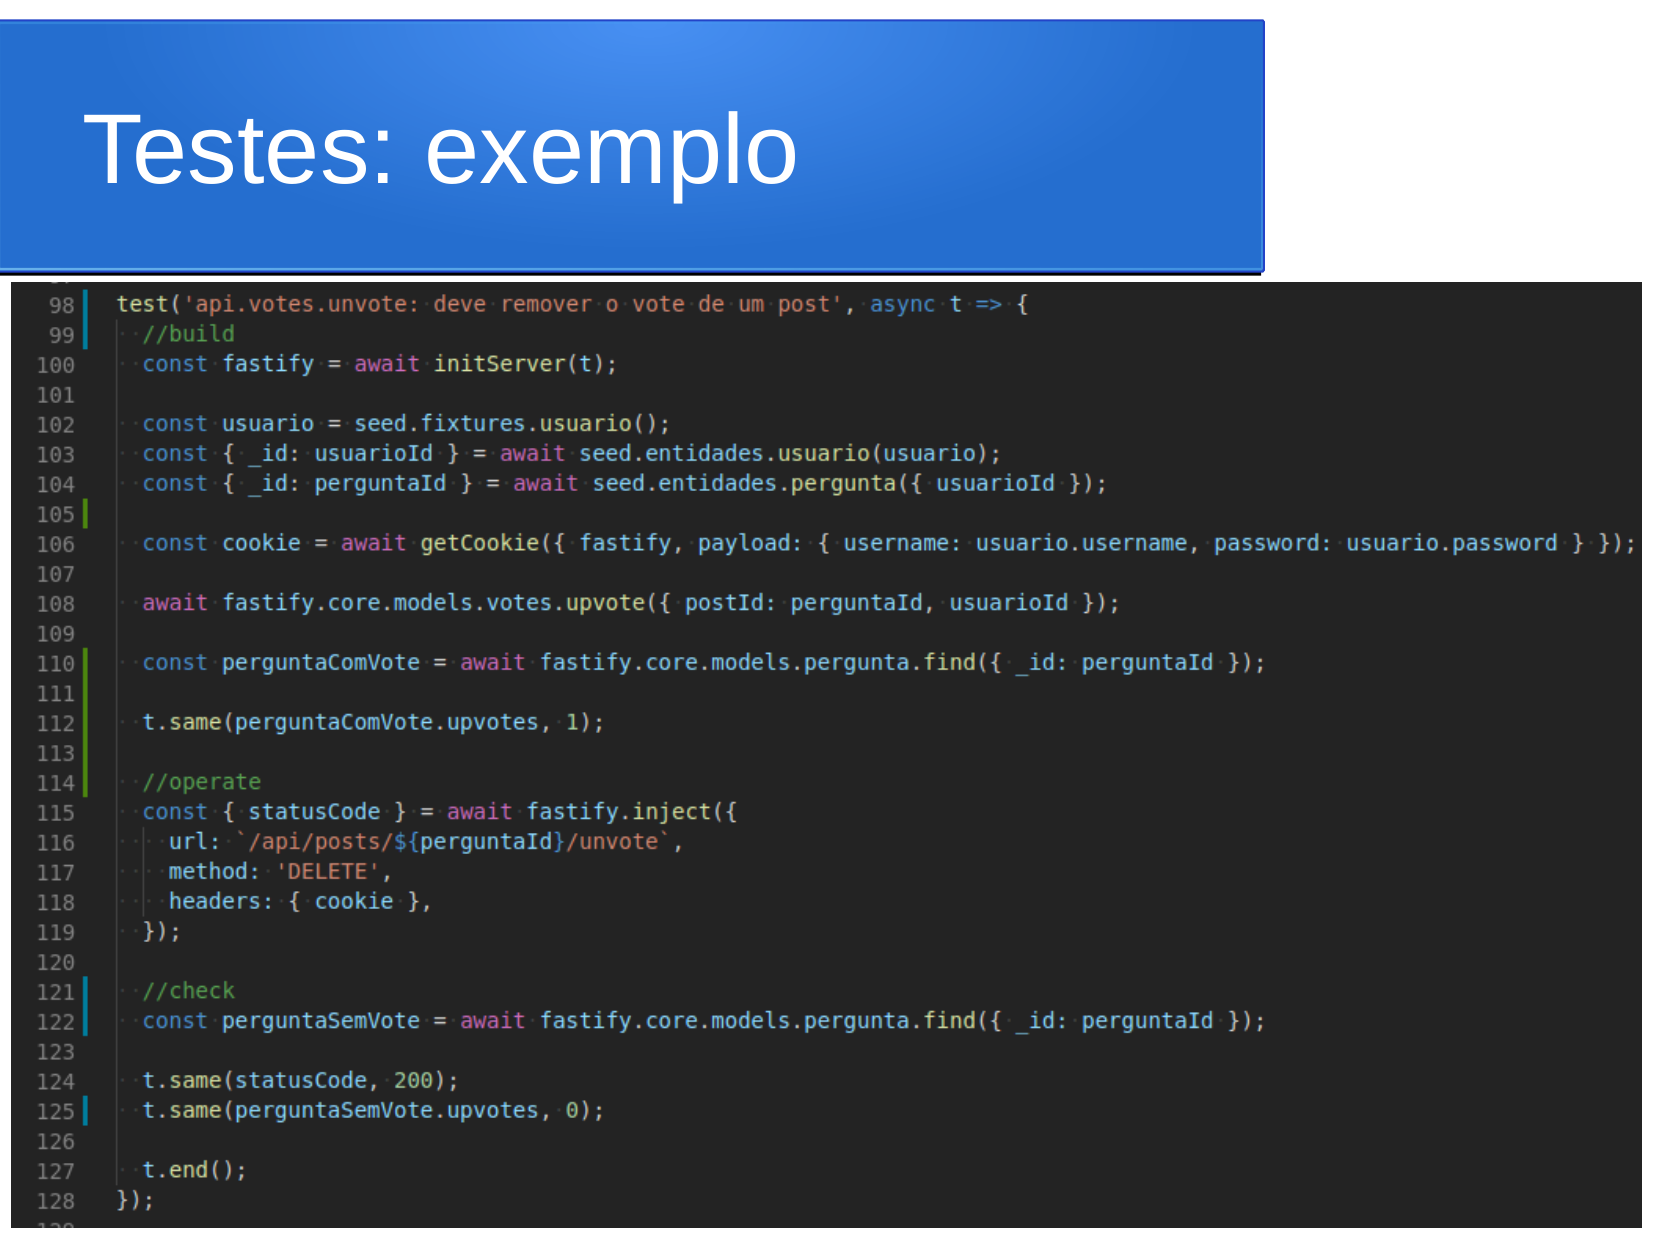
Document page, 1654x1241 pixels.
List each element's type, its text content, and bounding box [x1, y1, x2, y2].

picture [11, 282, 1642, 1228]
title Testes: exemplo [82, 47, 1235, 252]
